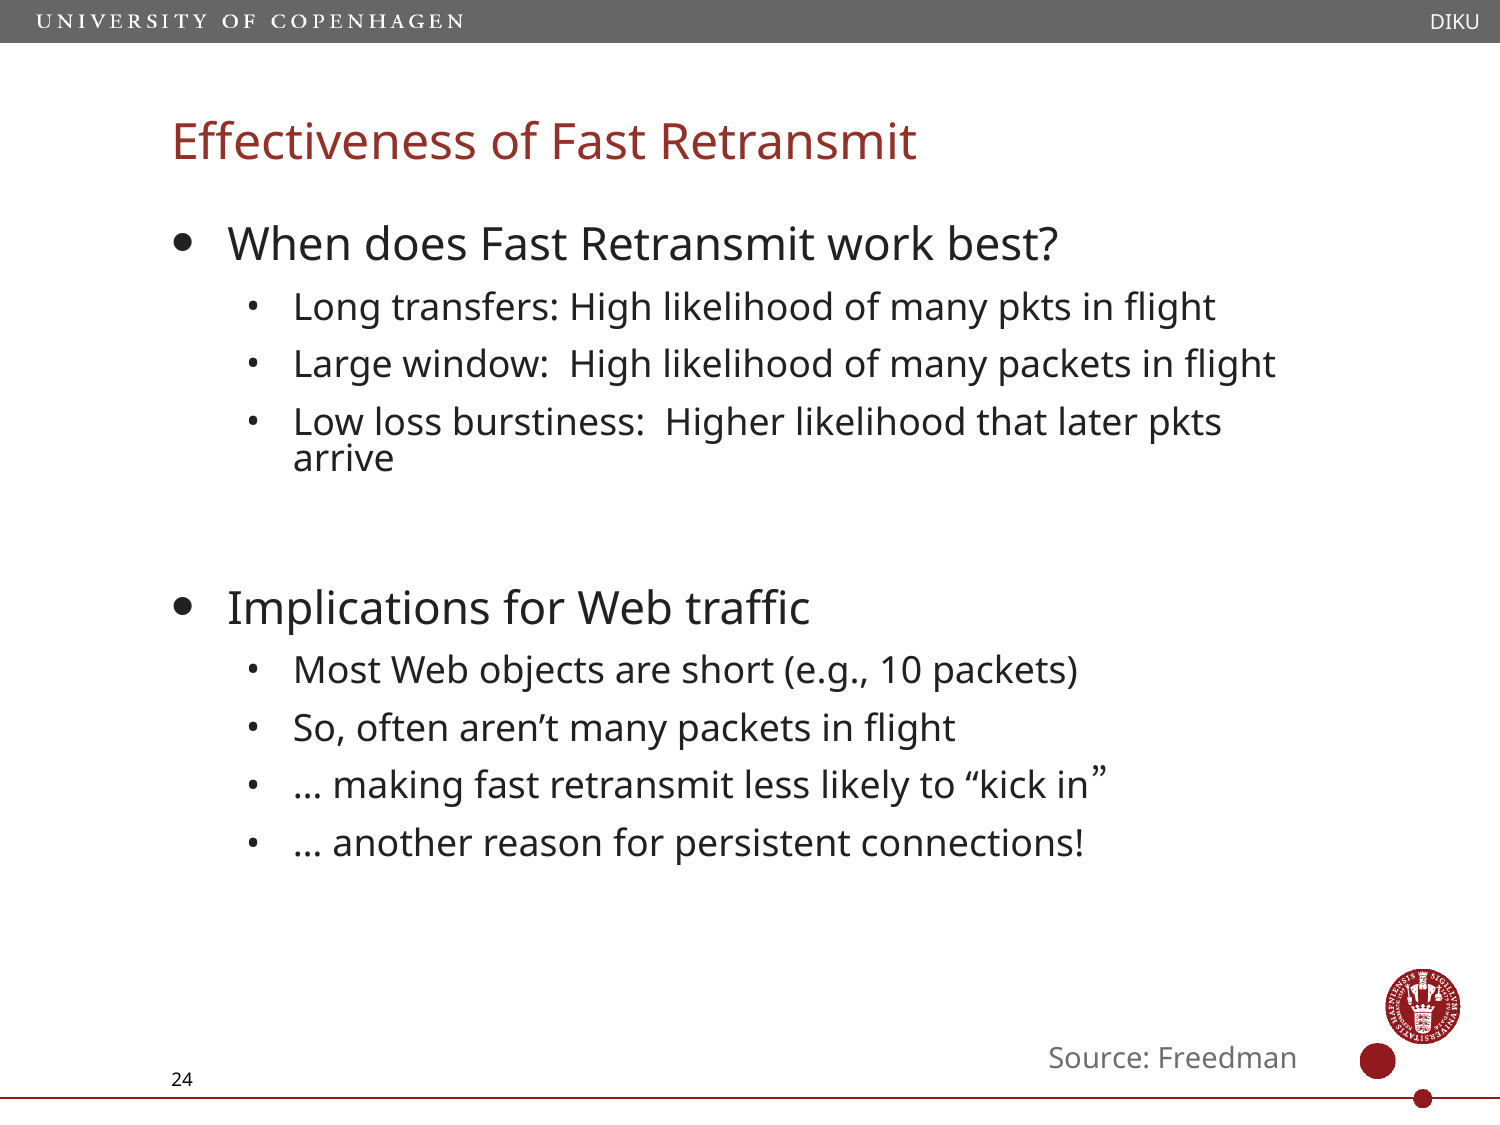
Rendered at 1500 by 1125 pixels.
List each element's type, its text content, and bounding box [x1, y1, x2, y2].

text_box Source: Freedman [1033, 1031, 1341, 1083]
picture [0, 910, 1500, 1122]
text_box DIKU [469, 0, 1495, 43]
text_box <number> [171, 1067, 522, 1092]
list When does Fast Retransmit work best? Long transfers: High likelihood of many pkts in flight Large window: High likelihood of many packets in flight Low loss burstiness: Higher likelihood that later pkts arrive Implications for Web traffic Most Web objects are short (e.g., 10 packets) So, often aren’t many packets in flight … making fast retransmit less likely to “kick in” … another reason for persistent connections! [171, 225, 1329, 900]
title Effectiveness of Fast Retransmit [171, 75, 1329, 171]
